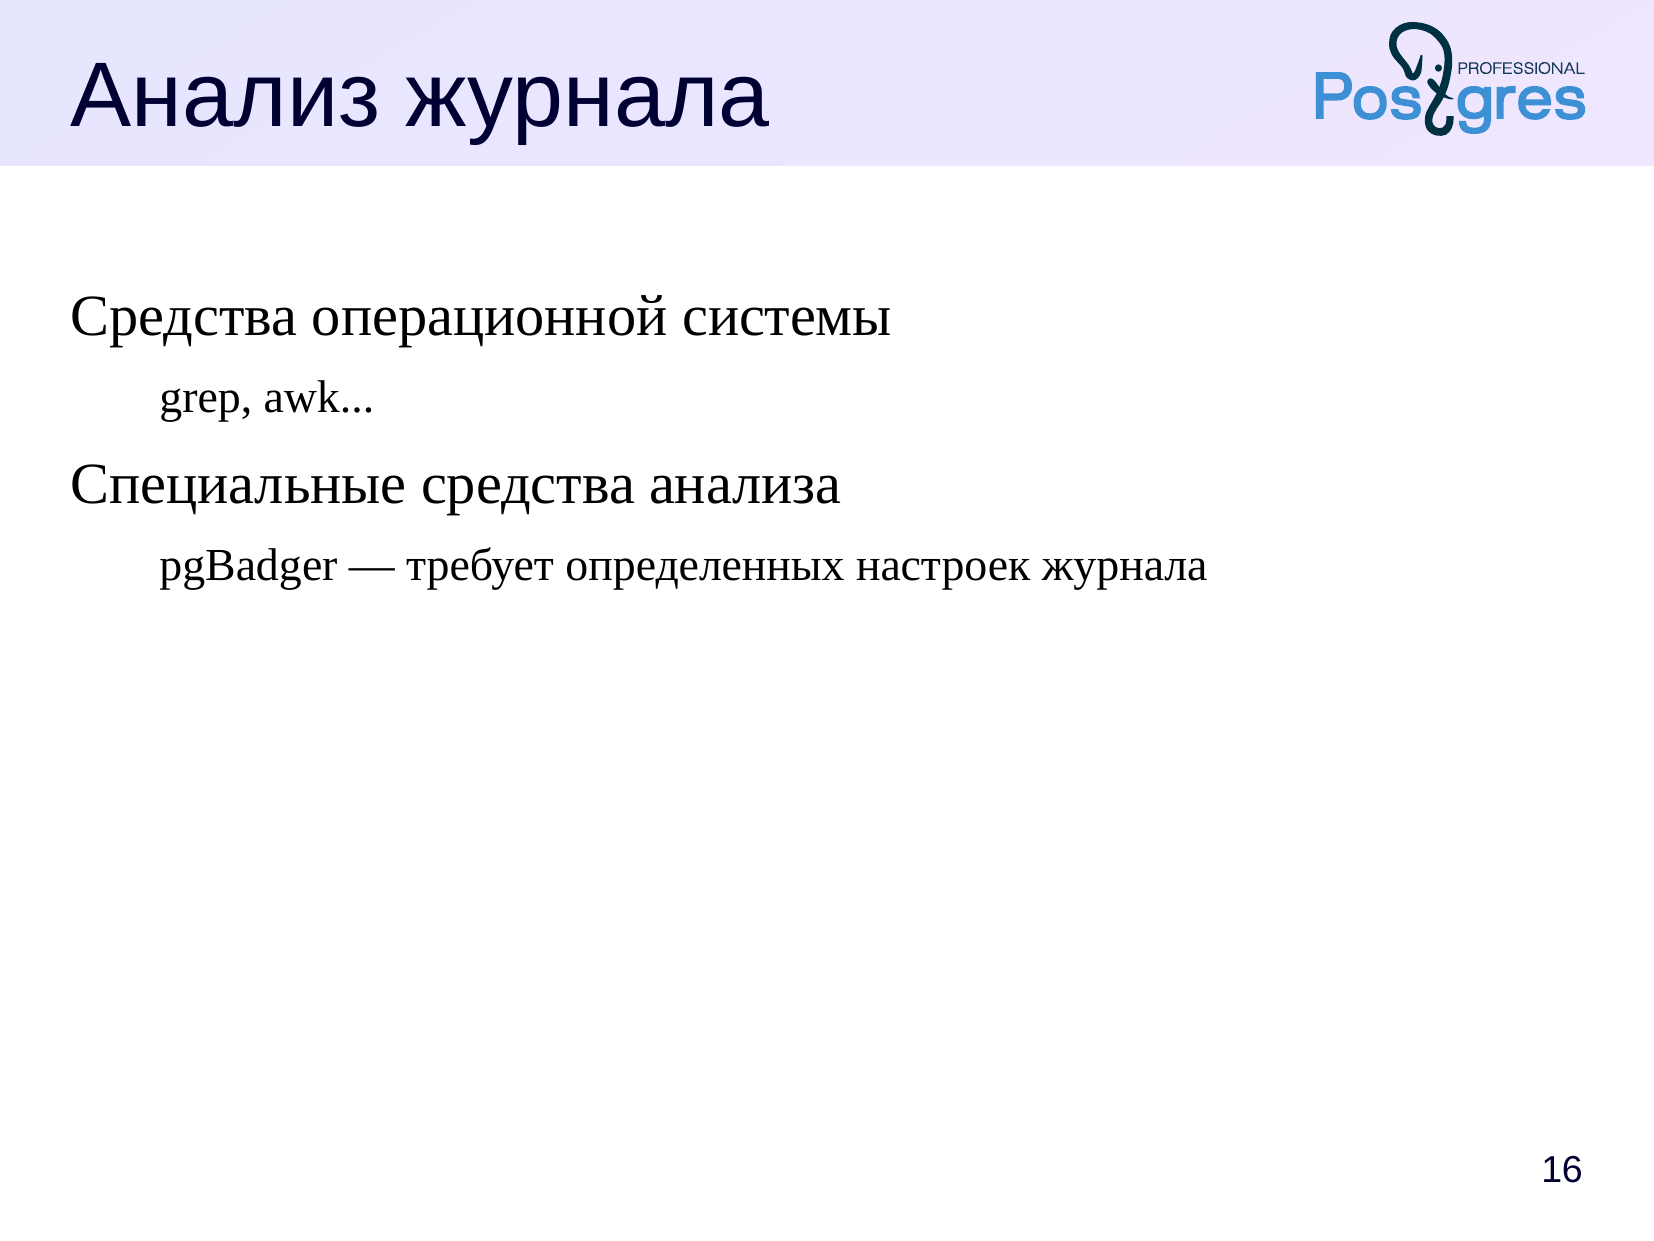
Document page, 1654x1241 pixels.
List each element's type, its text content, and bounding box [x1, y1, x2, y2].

list Средства операционной системы grep, awk... Специальные средства анализа pgBadger — требует определенных настроек журнала [70, 283, 1583, 1134]
title Анализ журнала [70, 43, 1241, 147]
